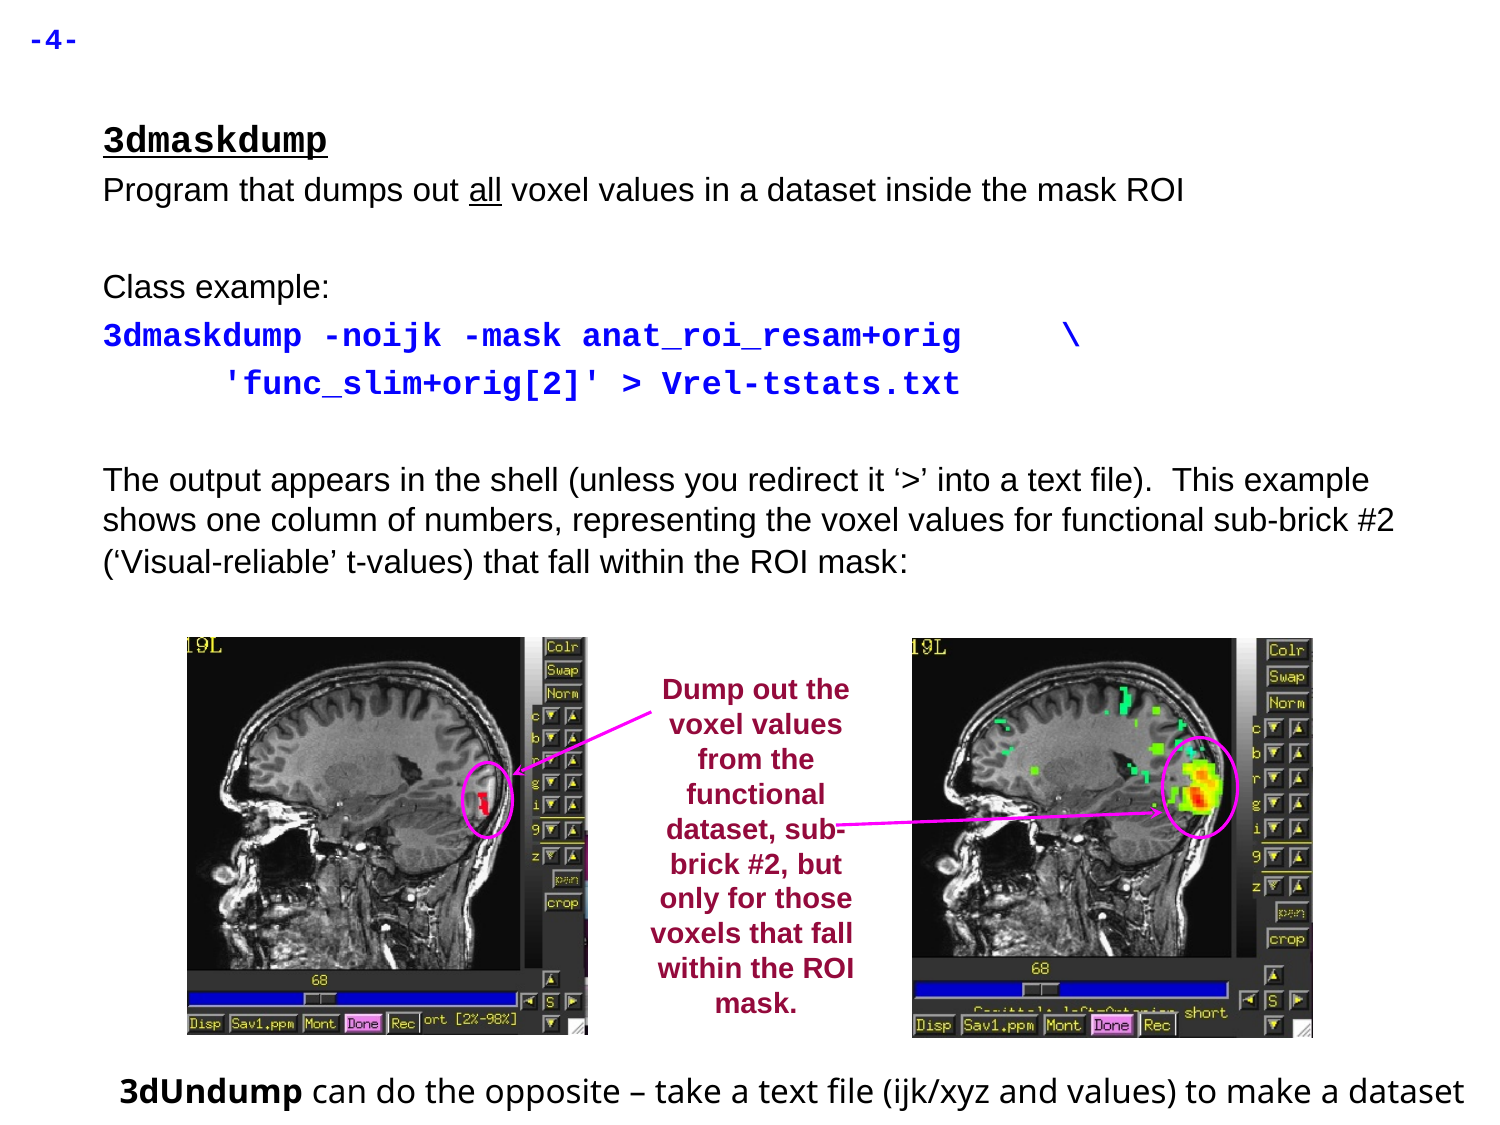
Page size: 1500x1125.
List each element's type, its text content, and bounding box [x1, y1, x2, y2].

text_box Dump out the voxel values from the functional dataset, sub-brick #2, but only for those voxels that fall within the ROI mask. [624, 662, 888, 1028]
text_box 3dUndump can do the opposite – take a text file (ijk/xyz and values) to make a dataset [104, 1062, 1500, 1125]
list 3dmaskdump Program that dumps out all voxel values in a dataset inside the mask ROI Class example: 3dmaskdump -noijk -mask anat_roi_resam+orig \ 'func_slim+orig[2]' > Vrel-tstats.txt The output appears in the shell (unless you redirect it ‘>’ into a text file). This example shows one column of numbers, representing the voxel values for functional sub-brick #2 (‘Visual-reliable’ t-values) that fall within the ROI mask: [87, 112, 1463, 1063]
